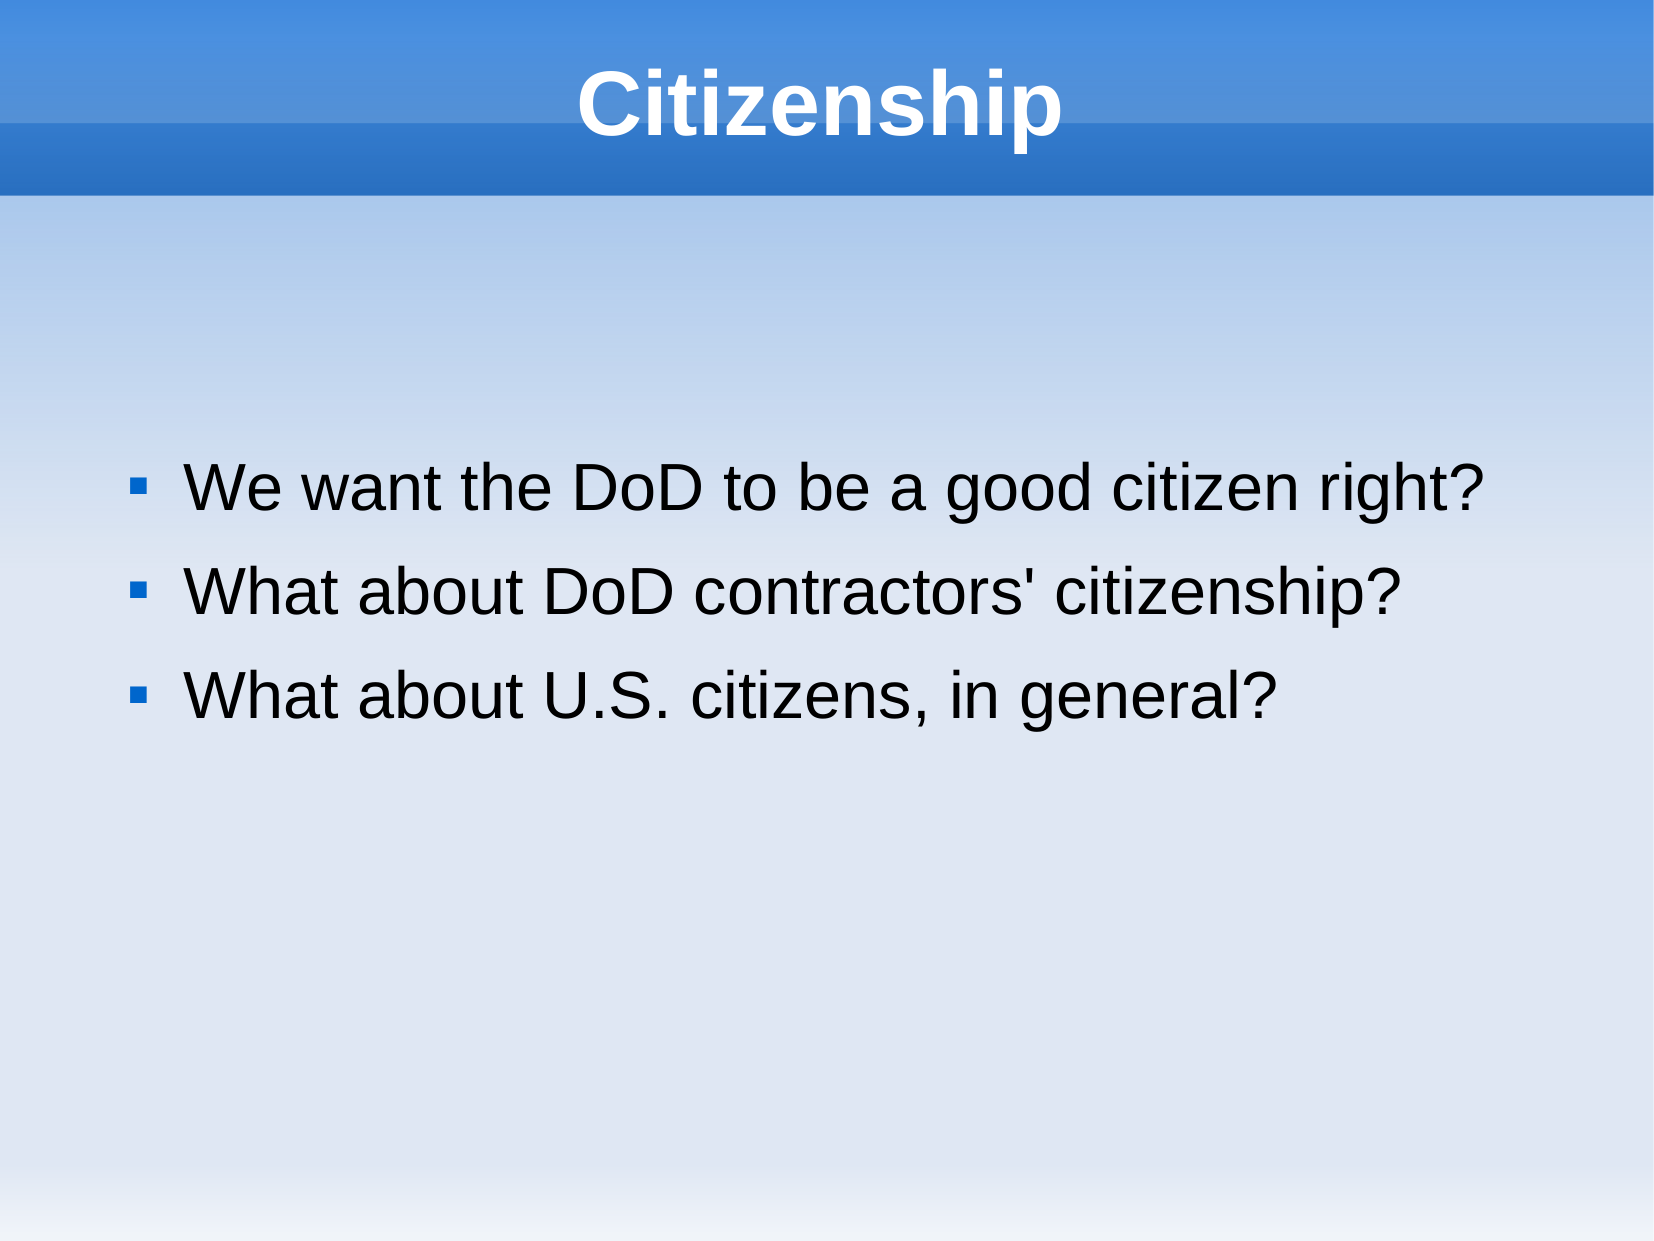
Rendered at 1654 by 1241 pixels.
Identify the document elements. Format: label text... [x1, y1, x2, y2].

list We want the DoD to be a good citizen right? What about DoD contractors' citizenship? What about U.S. citizens, in general? [112, 450, 1571, 733]
title Citizenship [76, 0, 1565, 208]
picture [0, 0, 1654, 1241]
